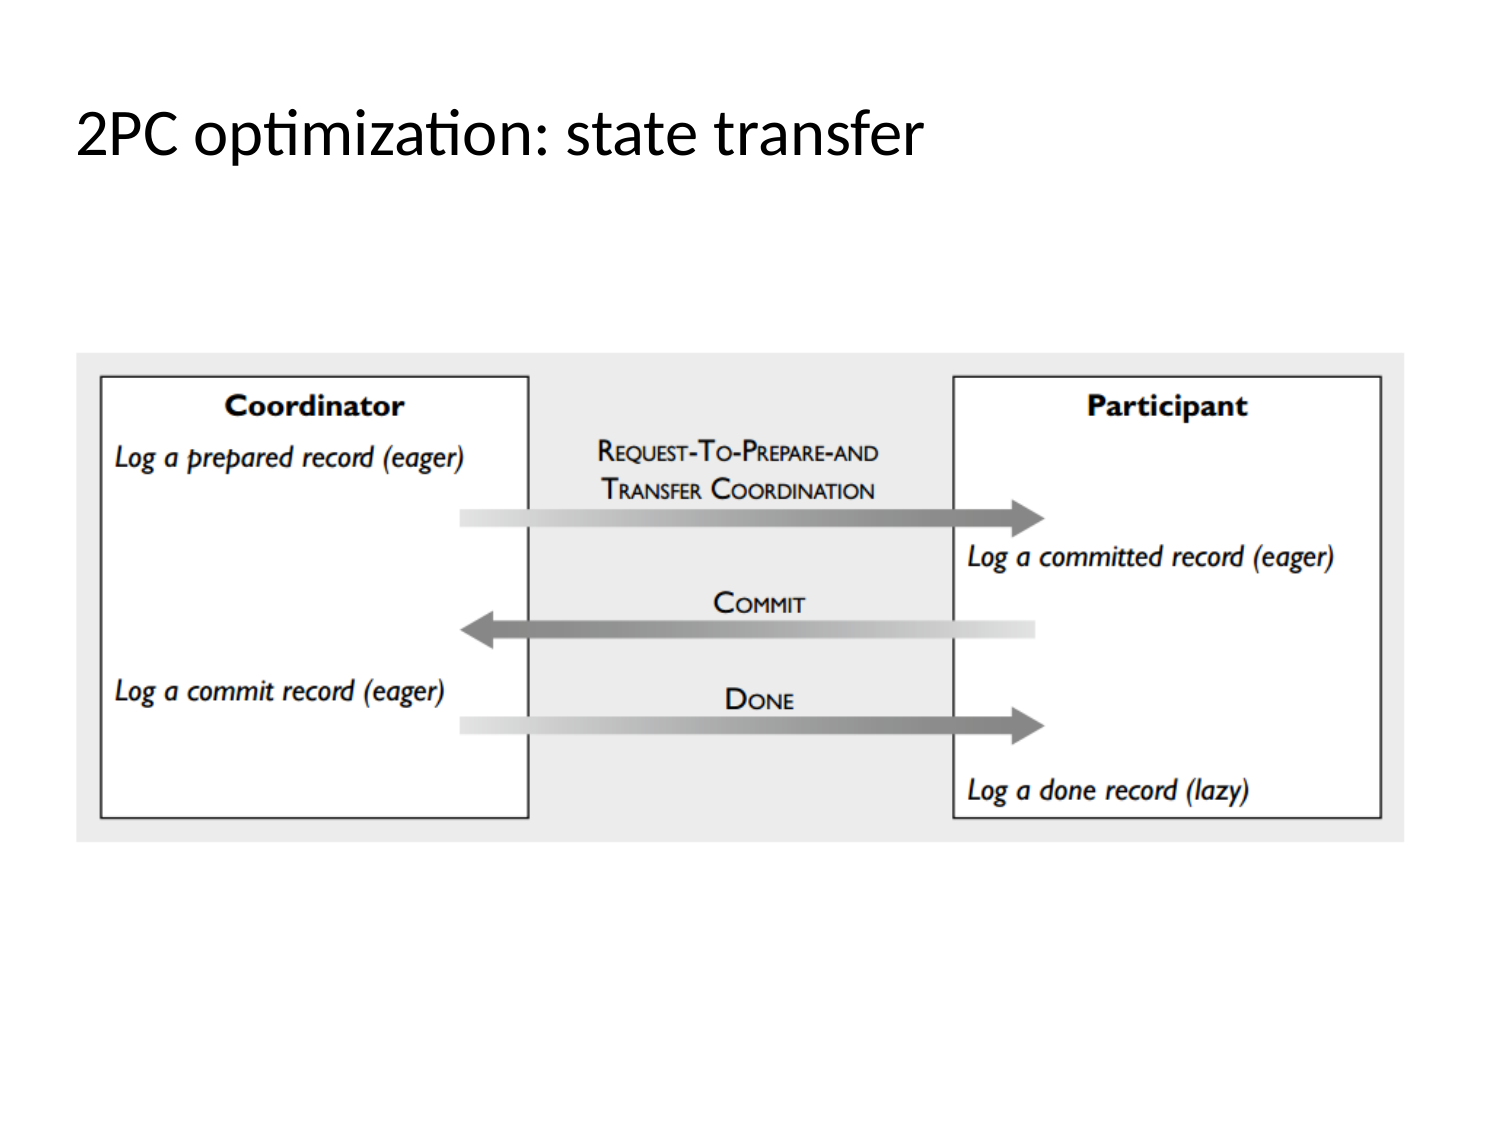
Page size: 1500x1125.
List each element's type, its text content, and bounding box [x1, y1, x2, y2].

title 2PC optimization: state transfer [75, 45, 1425, 233]
picture [62, 340, 1416, 851]
